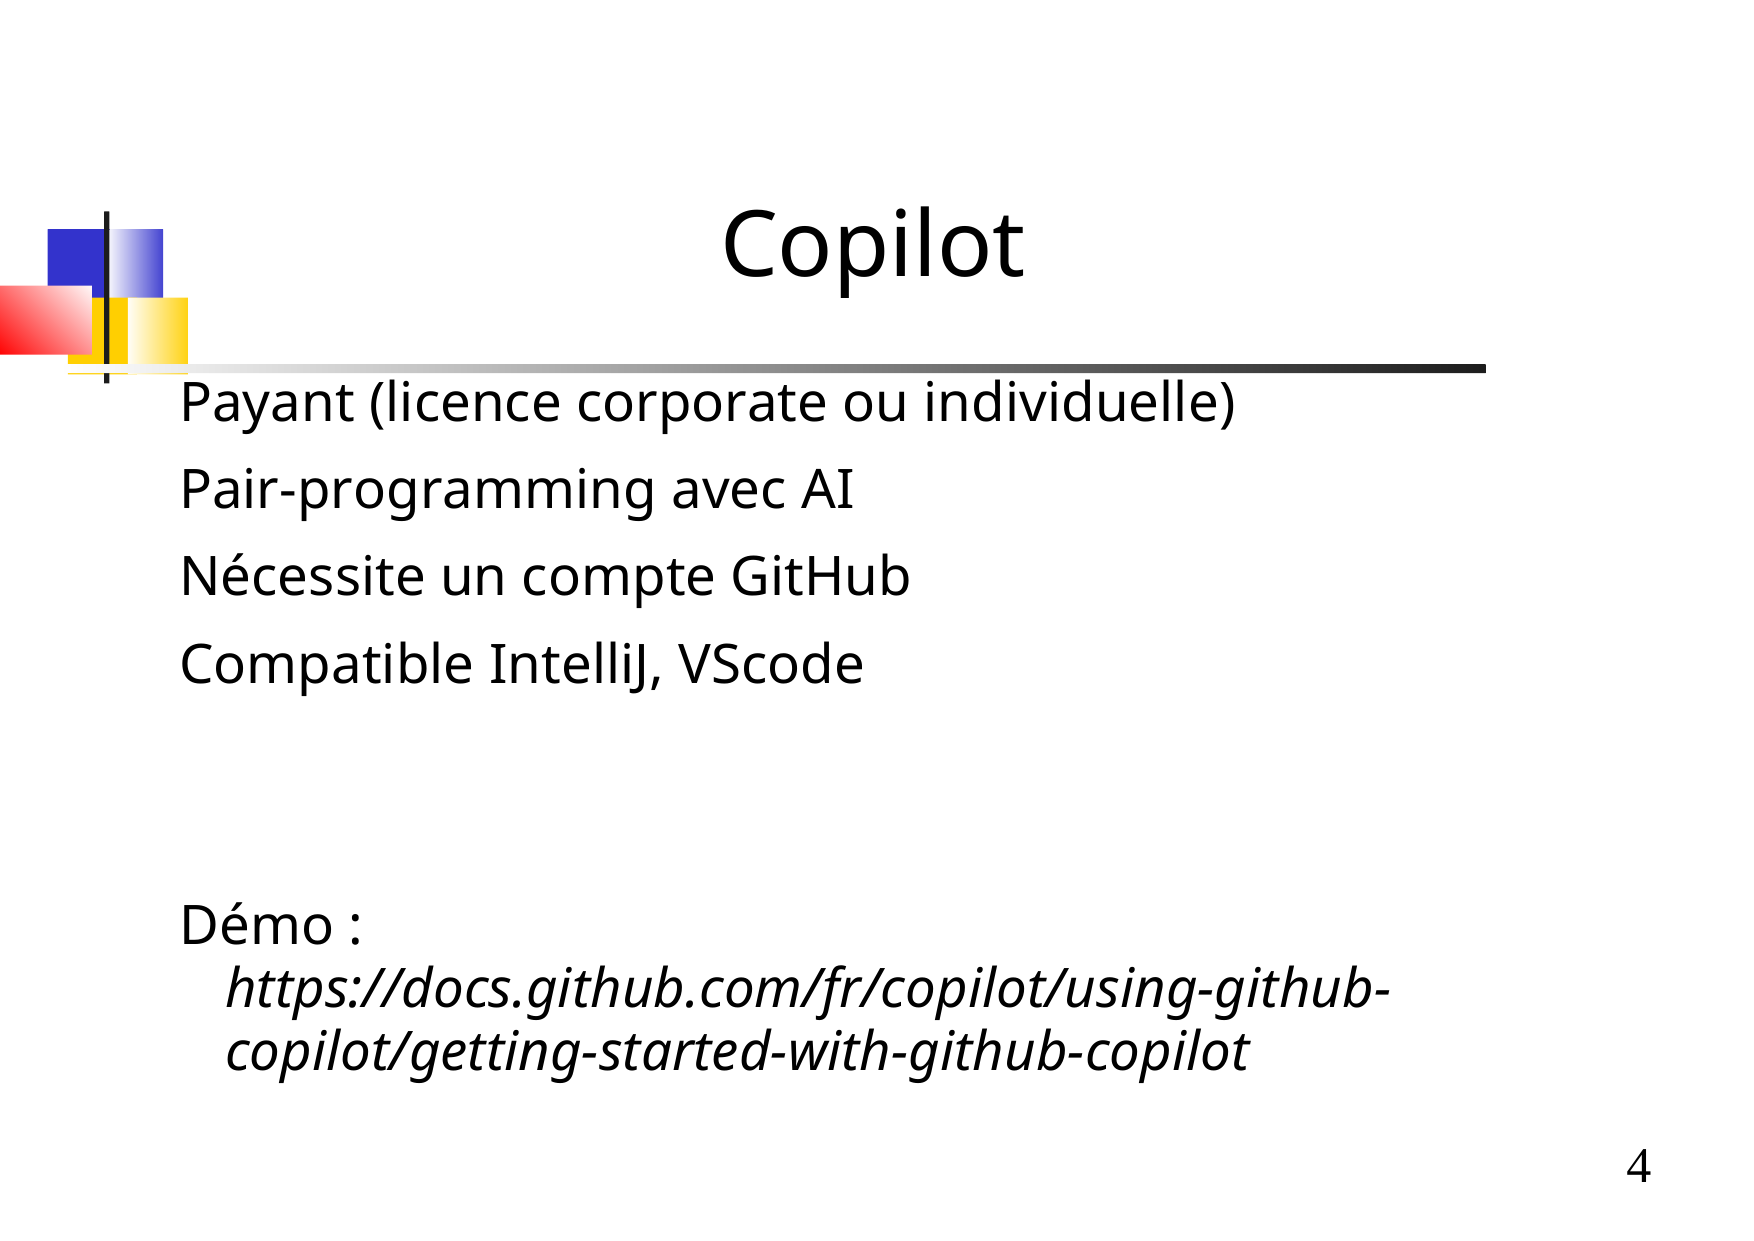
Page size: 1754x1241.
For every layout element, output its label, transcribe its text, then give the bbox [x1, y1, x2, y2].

list Payant (licence corporate ou individuelle) Pair-programming avec AI Nécessite un compte GitHub Compatible IntelliJ, VScode Démo : https://docs.github.com/fr/copilot/using-github-copilot/getting-started-with-github-copilot [179, 371, 1567, 1091]
title Copilot [179, 139, 1567, 351]
